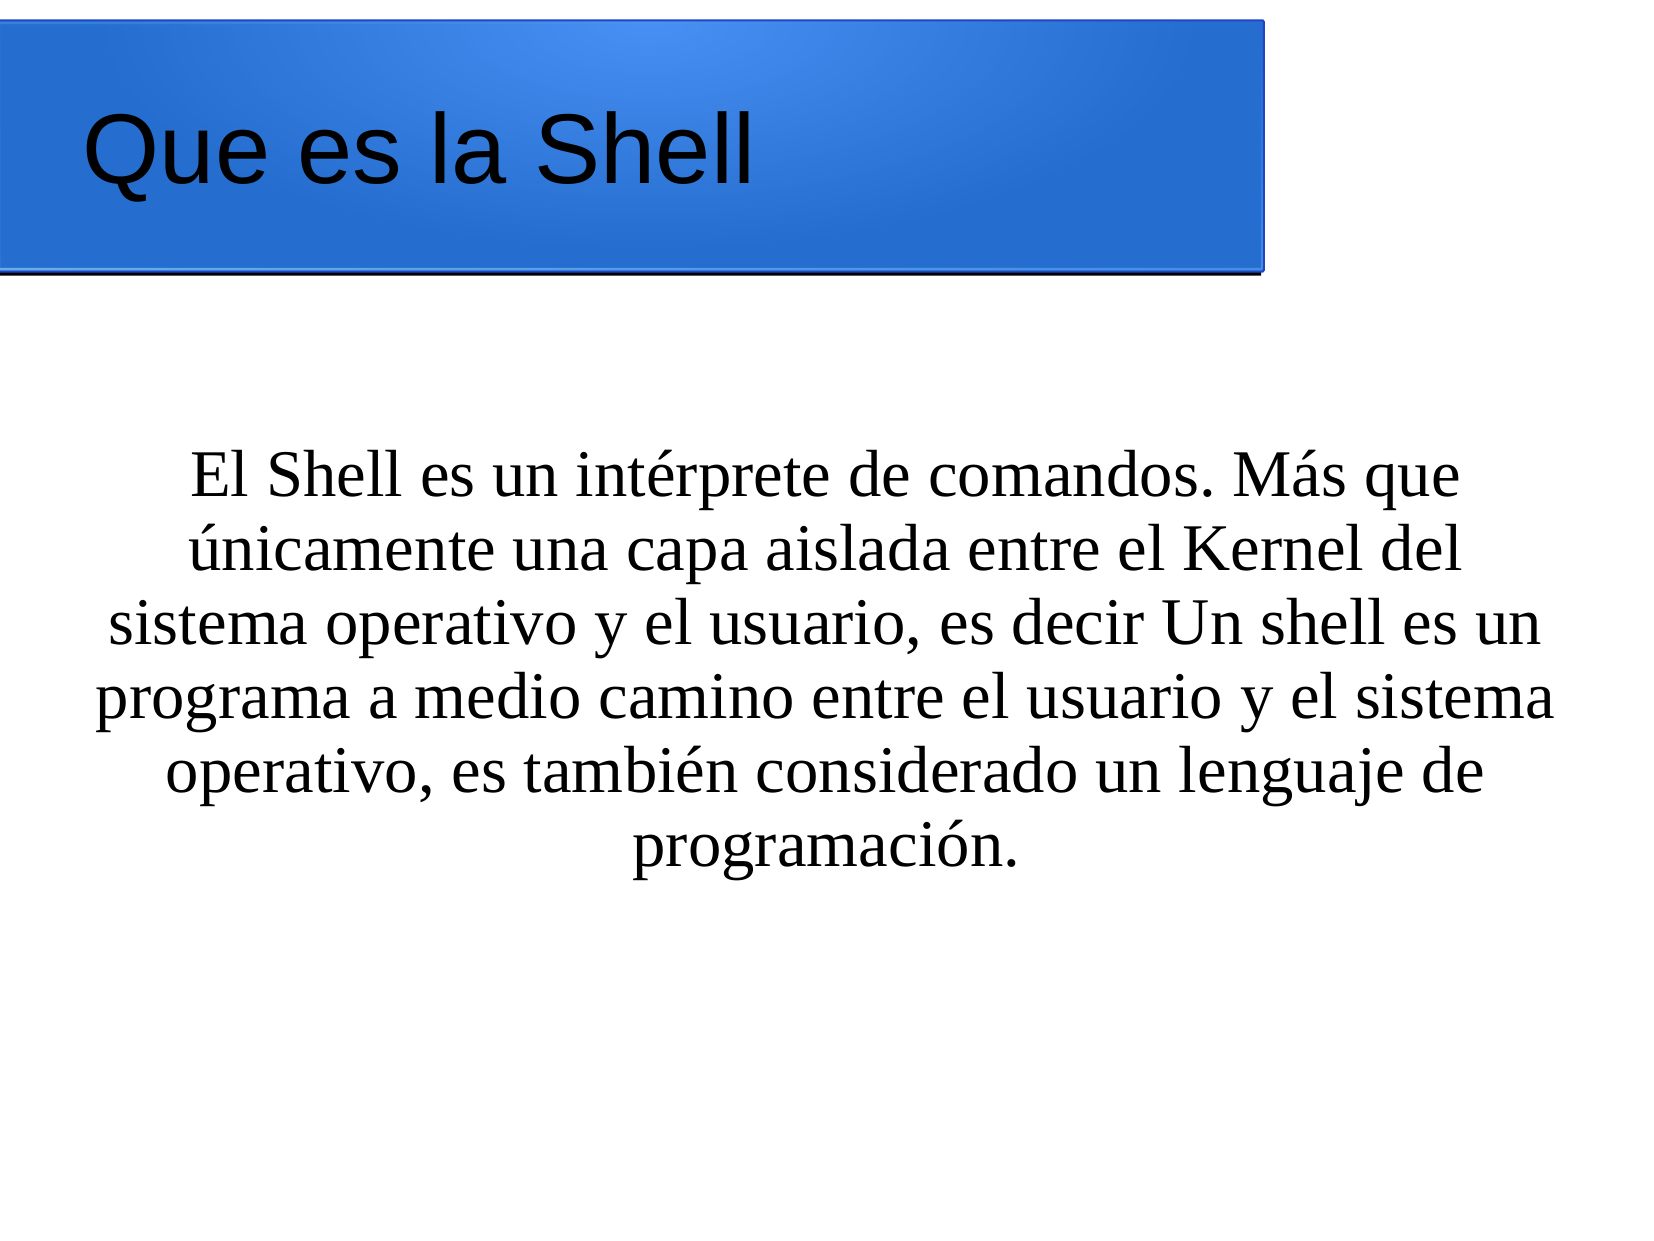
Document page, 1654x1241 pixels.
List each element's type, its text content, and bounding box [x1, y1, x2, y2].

subtitle El Shell es un intérprete de comandos. Más que únicamente una capa aislada entre el Kernel del sistema operativo y el usuario, es decir Un shell es un programa a medio camino entre el usuario y el sistema operativo, es también considerado un lenguaje de programación. [82, 299, 1571, 1019]
title Que es la Shell [82, 47, 1235, 252]
